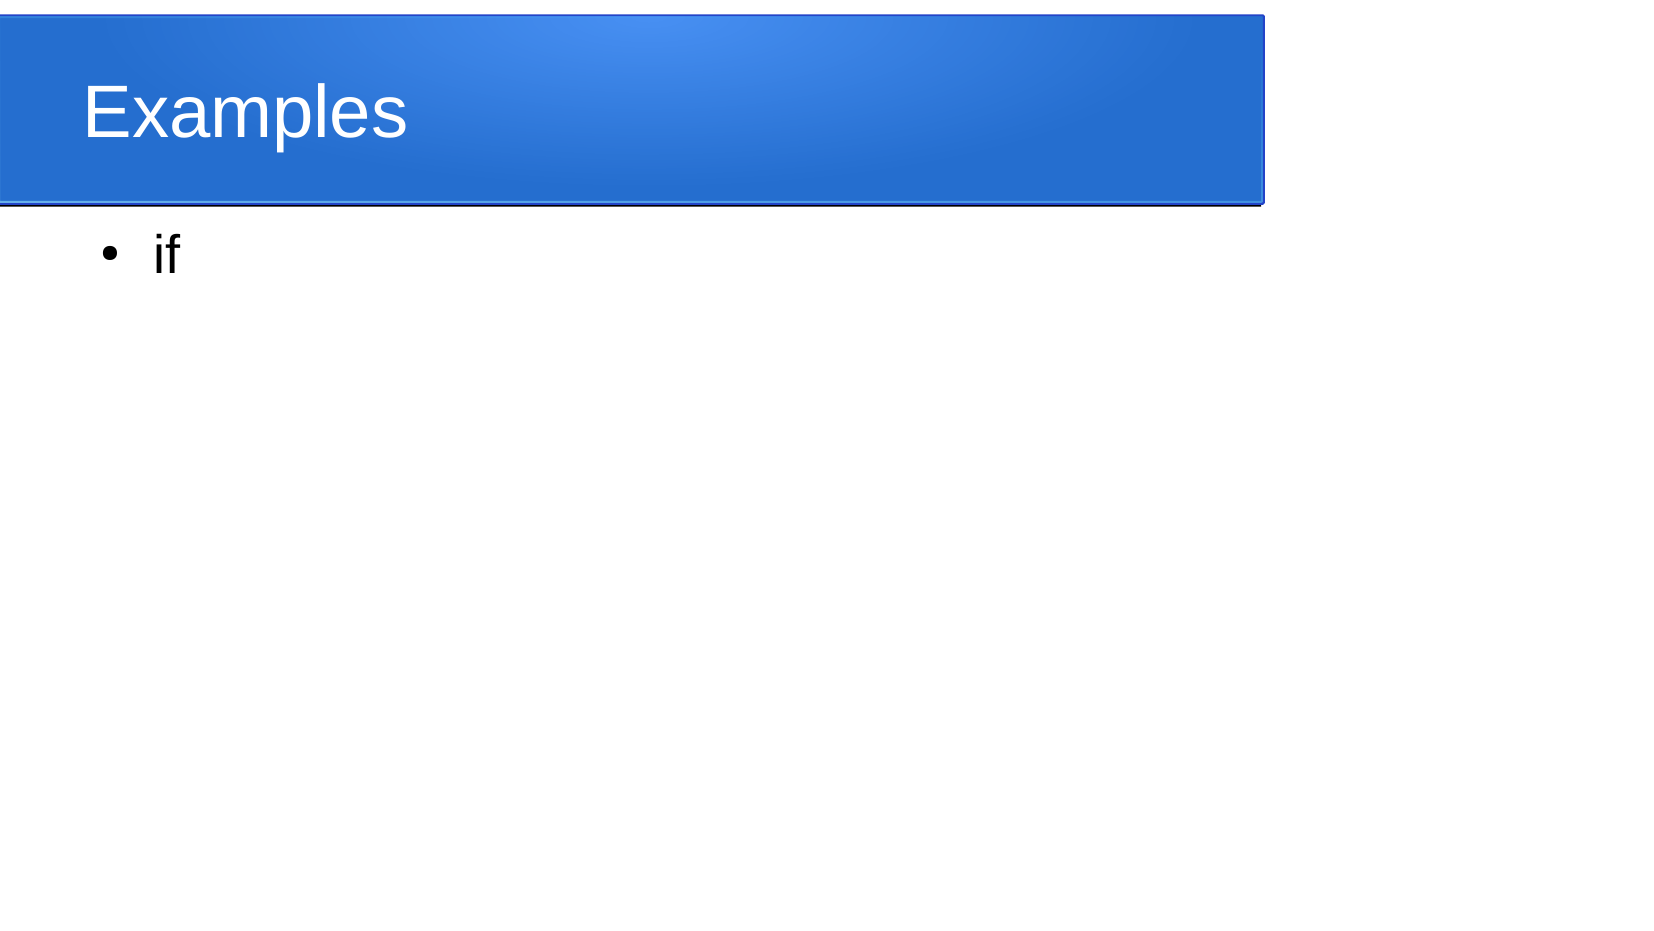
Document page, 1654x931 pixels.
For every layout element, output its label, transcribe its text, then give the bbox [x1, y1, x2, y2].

list if [82, 224, 1571, 764]
title Examples [82, 35, 1235, 189]
